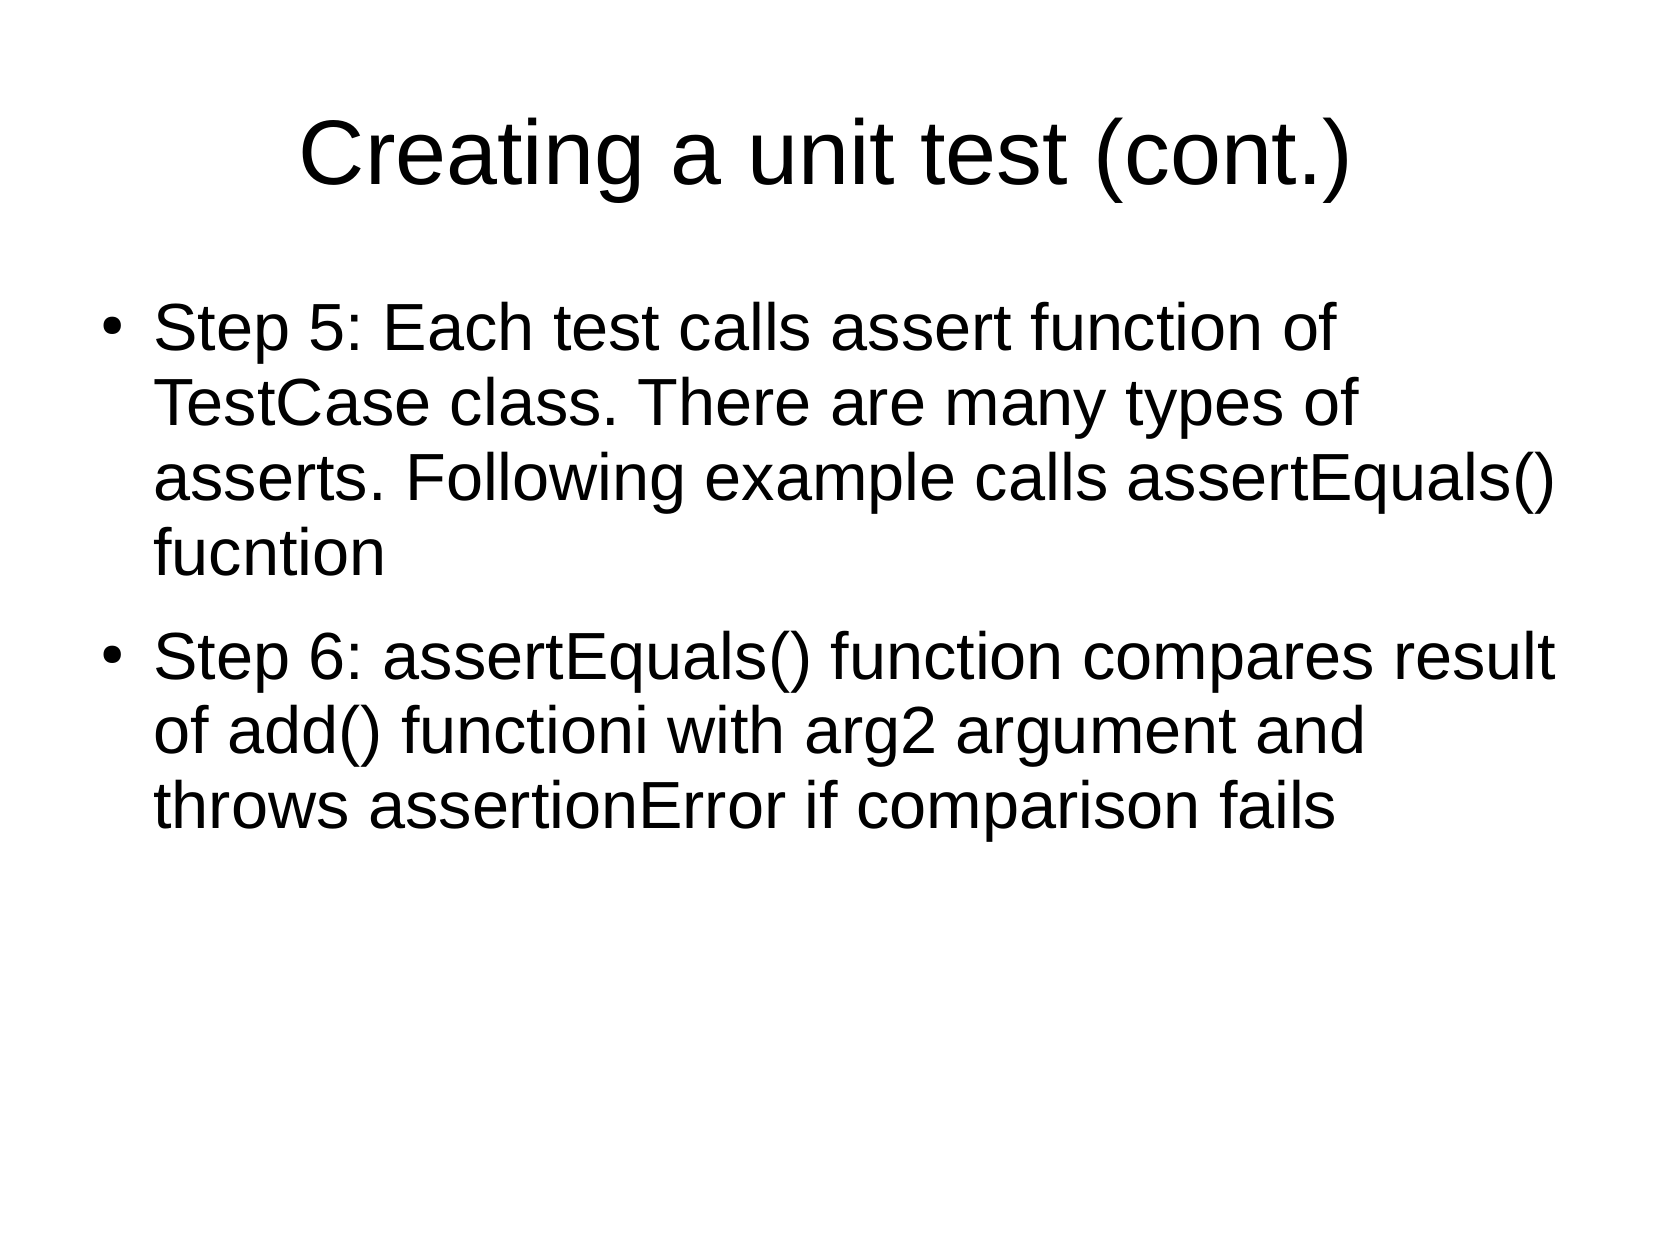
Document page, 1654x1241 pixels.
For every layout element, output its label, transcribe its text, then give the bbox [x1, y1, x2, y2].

list Step 5: Each test calls assert function of TestCase class. There are many types of asserts. Following example calls assertEquals() fucntion Step 6: assertEquals() function compares result of add() functioni with arg2 argument and throws assertionError if comparison fails [82, 290, 1571, 1010]
title Creating a unit test (cont.) [82, 49, 1571, 257]
